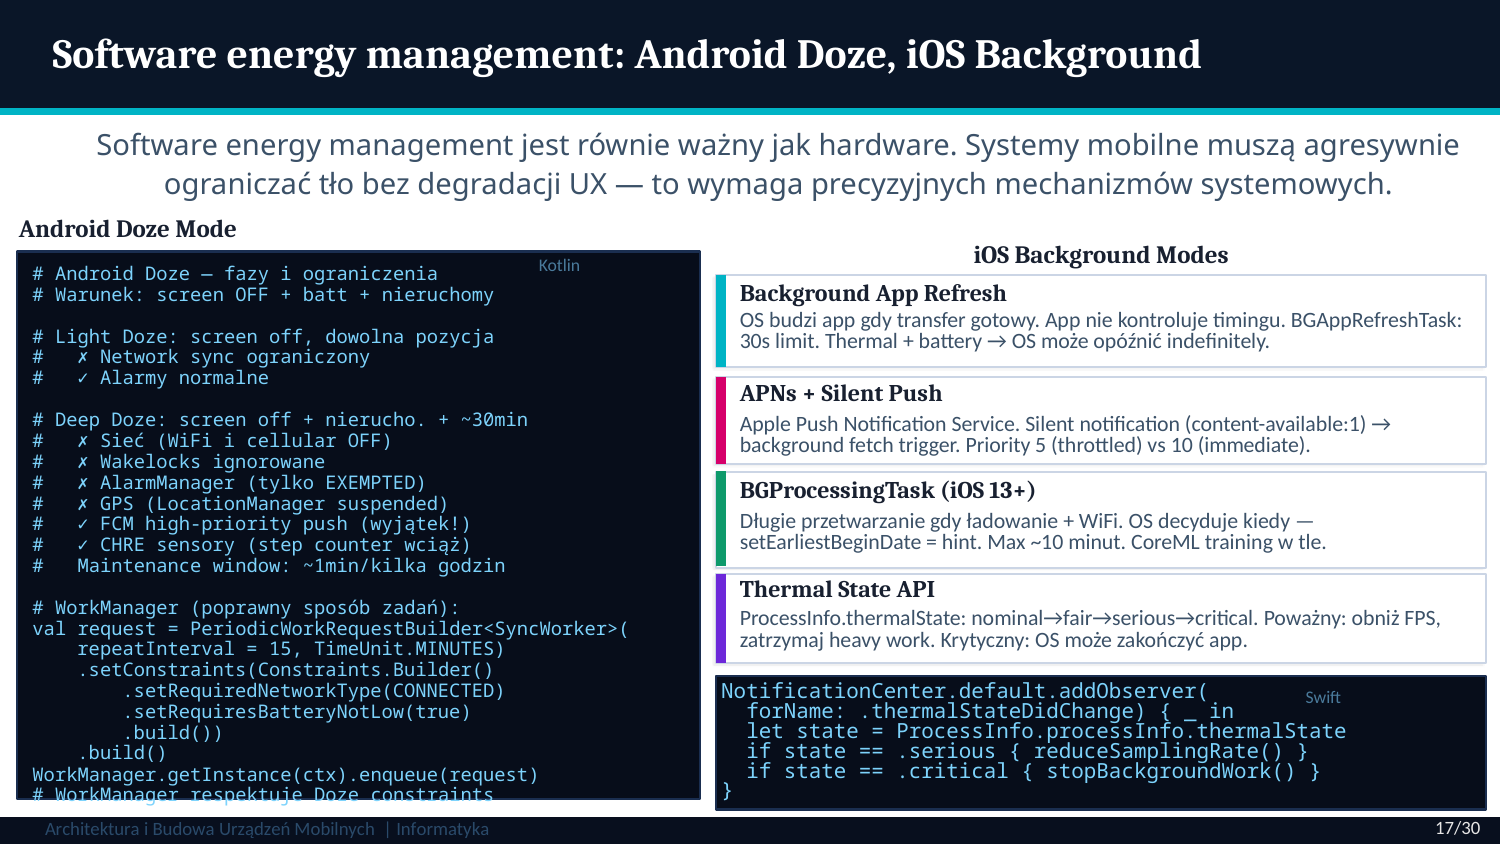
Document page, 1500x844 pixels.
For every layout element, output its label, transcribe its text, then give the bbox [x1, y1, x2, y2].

text_box Software energy management: Android Doze, iOS Background [53, 9, 1447, 102]
text_box [262, 791, 270, 799]
text_box BGProcessingTask (iOS 13+) [740, 473, 1476, 508]
text_box [323, 791, 328, 799]
text_box [83, 791, 90, 799]
text_box [716, 377, 1486, 464]
text_box [463, 791, 468, 799]
text_box [341, 791, 350, 799]
text_box [716, 574, 1486, 663]
text_box /30 [1420, 806, 1500, 844]
text_box [131, 791, 141, 799]
text_box [95, 791, 101, 799]
text_box Swift [1306, 682, 1473, 717]
text_box [0, 0, 1500, 115]
text_box [373, 791, 384, 799]
text_box [125, 791, 130, 799]
text_box [716, 676, 1486, 809]
text_box [69, 792, 75, 799]
text_box [279, 791, 286, 799]
text_box Android Doze Mode [19, 210, 701, 250]
text_box Długie przetwarzanie gdy ładowanie + WiFi. OS decyduje kiedy — setEarliestBeginDate = hint. Max ~10 minut. CoreML training w tle. [740, 509, 1476, 558]
text_box [148, 791, 153, 799]
text_box # Android Doze — fazy i ograniczenia # Warunek: screen OFF + batt + nieruchomy # Light Doze: screen off, dowolna pozycja # ✗ Network sync ograniczony # ✓ Alarmy normalne # Deep Doze: screen off + nierucho. + ~30min # ✗ Sieć (WiFi i cellular OFF) # ✗ Wakelocks ignorowane # ✗ AlarmManager (tylko EXEMPTED) # ✗ GPS (LocationManager suspended) # ✓ FCM high-priority push (wyjątek!) # ✓ CHRE sensory (step counter wciąż) # Maintenance window: ~1min/kilka godzin # WorkManager (poprawny sposób zadań): val request = PeriodicWorkRequestBuilder<SyncWorker>( repeatInterval = 15, TimeUnit.MINUTES) .setConstraints(Constraints.Builder() .setRequiredNetworkType(CONNECTED) .setRequiresBatteryNotLow(true) .build()) .build() WorkManager.getInstance(ctx).enqueue(request) # WorkManager respektuje Doze constraints [32, 265, 688, 791]
text_box [716, 471, 1486, 568]
text_box [253, 791, 261, 799]
text_box [159, 791, 171, 799]
text_box APNs + Silent Push [740, 376, 1476, 411]
text_box [173, 791, 194, 799]
text_box Thermal State API [740, 572, 1476, 606]
text_box [233, 791, 238, 799]
text_box [216, 791, 225, 799]
text_box [333, 791, 343, 799]
text_box Apple Push Notification Service. Silent notification (content-available:1) → background fetch trigger. Priority 5 (throttled) vs 10 (immediate). [740, 412, 1476, 461]
text_box Architektura i Budowa Urządzeń Mobilnych | Informatyka [45, 819, 1420, 843]
text_box [402, 791, 412, 799]
text_box [17, 252, 700, 799]
text_box [456, 791, 461, 799]
text_box [469, 791, 475, 799]
text_box [420, 791, 430, 799]
text_box [110, 791, 119, 799]
text_box iOS Background Modes [716, 236, 1486, 275]
text_box [227, 791, 233, 799]
text_box NotificationCenter.default.addObserver( forName: .thermalStateDidChange) { _ in let state = ProcessInfo.processInfo.thermalState if state == .serious { reduceSamplingRate() } if state == .critical { stopBackgroundWork() } } [721, 685, 1384, 800]
text_box [74, 791, 81, 799]
text_box [0, 817, 1420, 844]
text_box [196, 791, 204, 799]
text_box [39, 791, 57, 799]
text_box [716, 275, 1486, 367]
text_box [238, 791, 248, 799]
text_box OS budzi app gdy transfer gotowy. App nie kontroluje timingu. BGAppRefreshTask: 30s limit. Thermal + battery → OS może opóźnić indefinitely. [740, 302, 1476, 363]
text_box [328, 792, 334, 799]
text_box [408, 791, 419, 799]
text_box [141, 791, 148, 799]
text_box [432, 791, 446, 799]
text_box [389, 791, 394, 799]
text_box Kotlin [539, 254, 689, 280]
text_box [287, 791, 294, 799]
text_box Background App Refresh [740, 276, 1476, 302]
text_box ProcessInfo.thermalState: nominal→fair→serious→critical. Poważny: obniż FPS, zatrzymaj heavy work. Krytyczny: OS może zakończyć app. [740, 606, 1476, 656]
text_box [103, 791, 109, 799]
text_box [272, 791, 277, 799]
text_box [384, 792, 390, 799]
text_box [350, 791, 374, 799]
text_box [204, 791, 220, 799]
text_box Software energy management jest równie ważny jak hardware. Systemy mobilne muszą agresywnie ograniczać tło bez degradacji UX — to wymaga precyzyjnych mechanizmów systemowych. [72, 116, 1486, 211]
text_box [446, 791, 454, 799]
text_box [396, 791, 401, 799]
text_box [317, 791, 323, 799]
text_box [294, 791, 315, 799]
text_box [476, 791, 491, 799]
